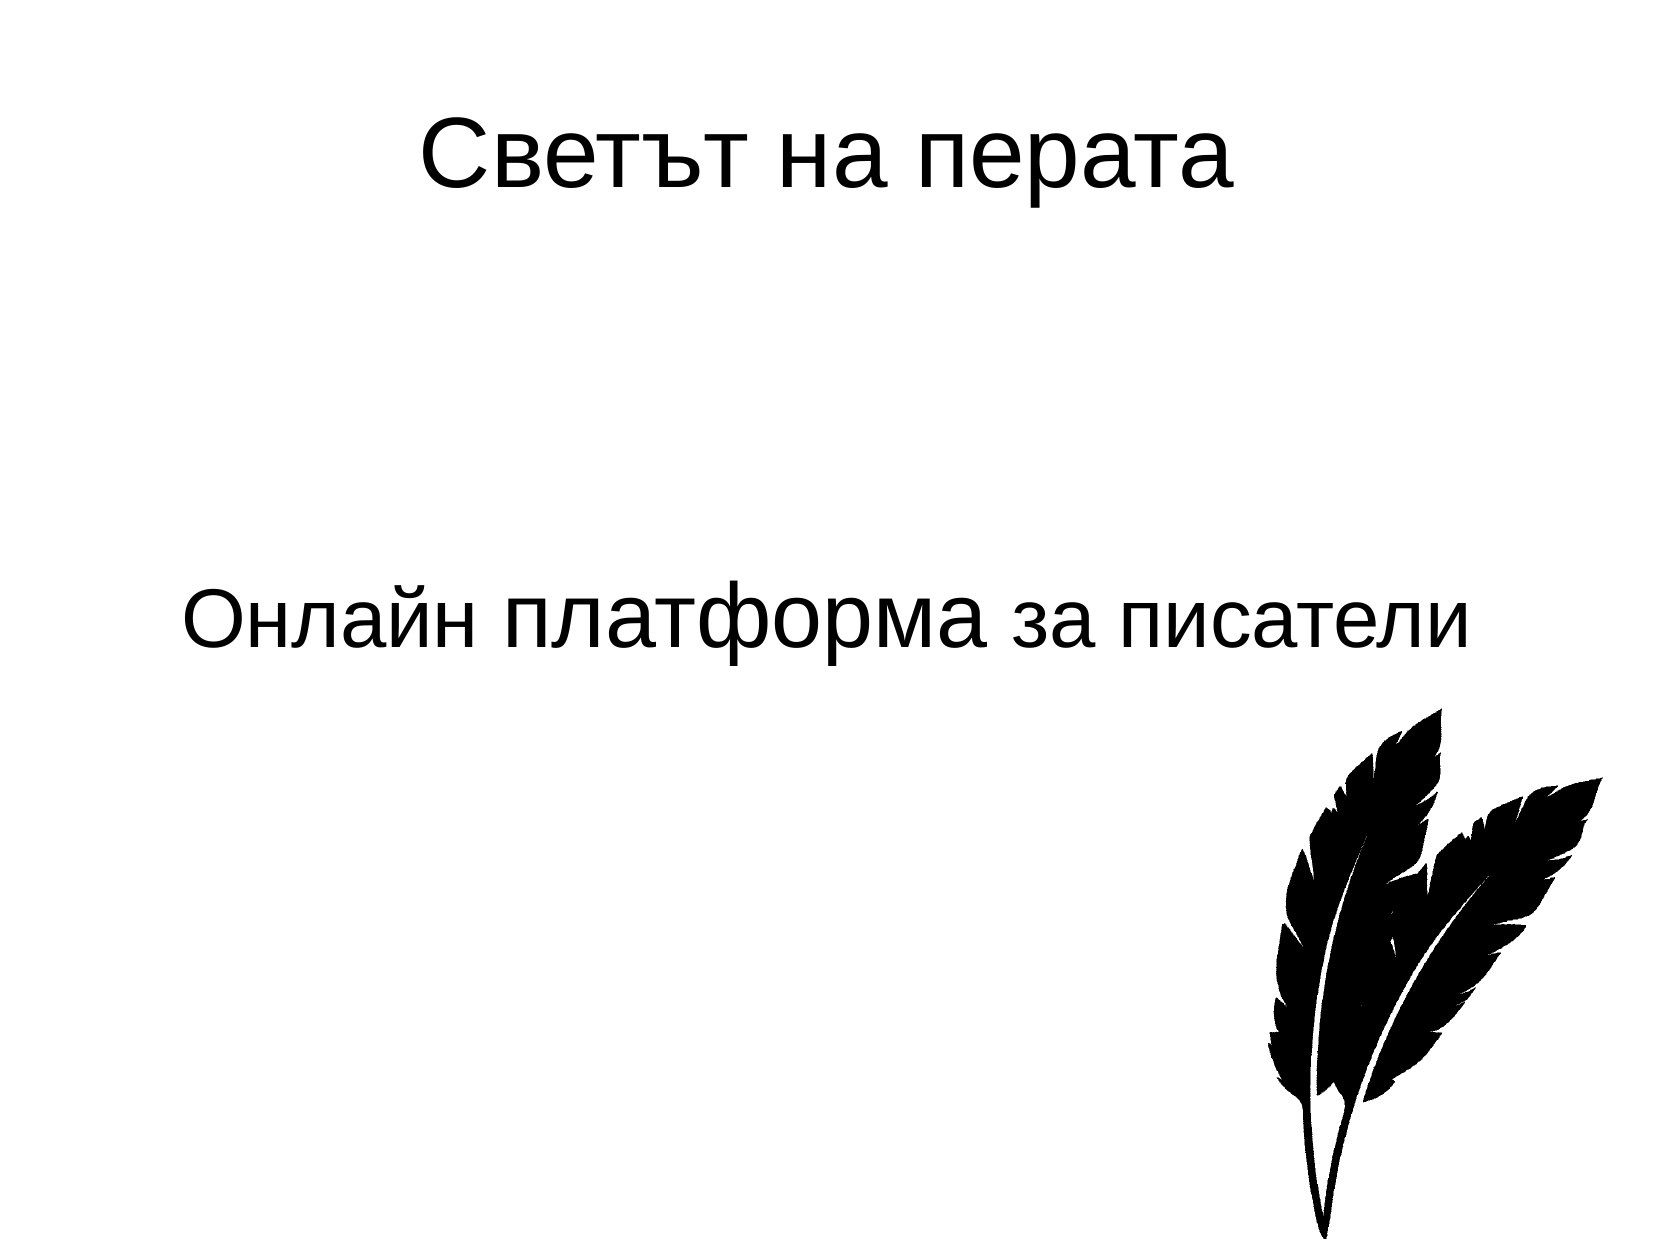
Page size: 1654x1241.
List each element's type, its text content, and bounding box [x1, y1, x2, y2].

title Светът на перата [82, 49, 1571, 256]
subtitle Онлайн платформа за писатели [82, 256, 1571, 976]
picture [1106, 690, 1654, 1241]
